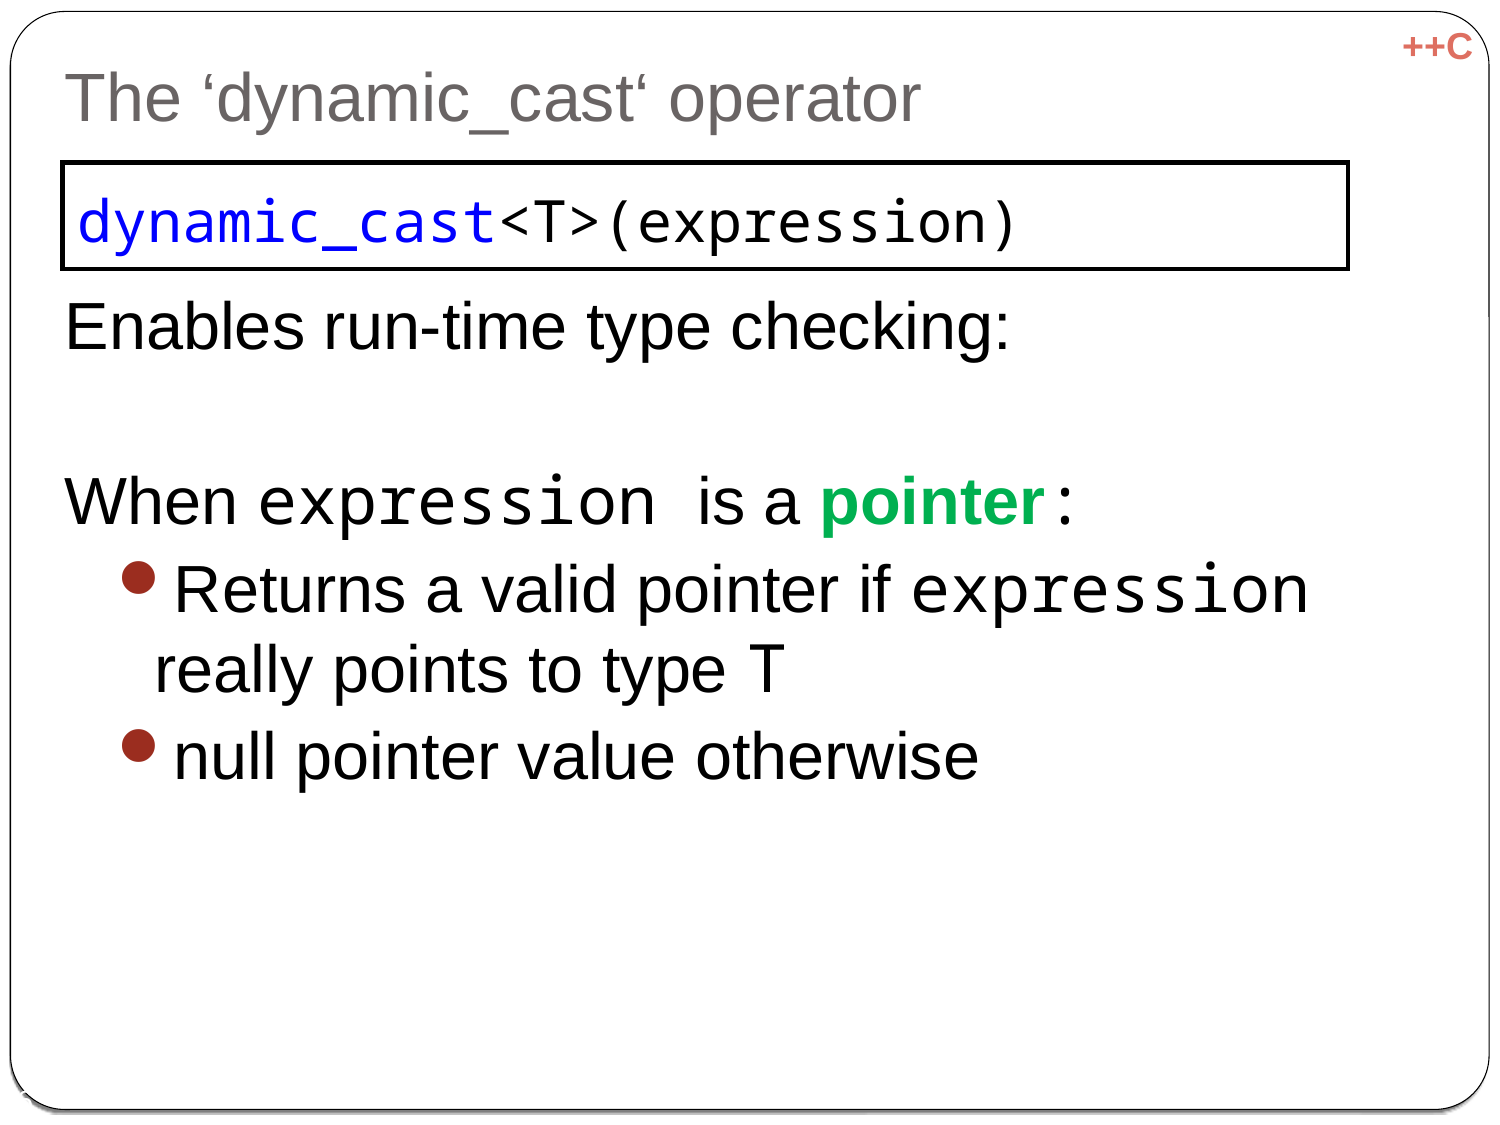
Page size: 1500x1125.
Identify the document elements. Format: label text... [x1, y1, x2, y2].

slide_number <number> [0, 1074, 50, 1125]
title The ‘dynamic_cast‘ operator [50, 45, 1450, 150]
list Enables run-time type checking: When expression is a pointer: Returns a valid pointer if expression really points to type T null pointer value otherwise [50, 275, 1450, 1088]
text_box dynamic_cast<T>(expression) [62, 162, 1349, 269]
